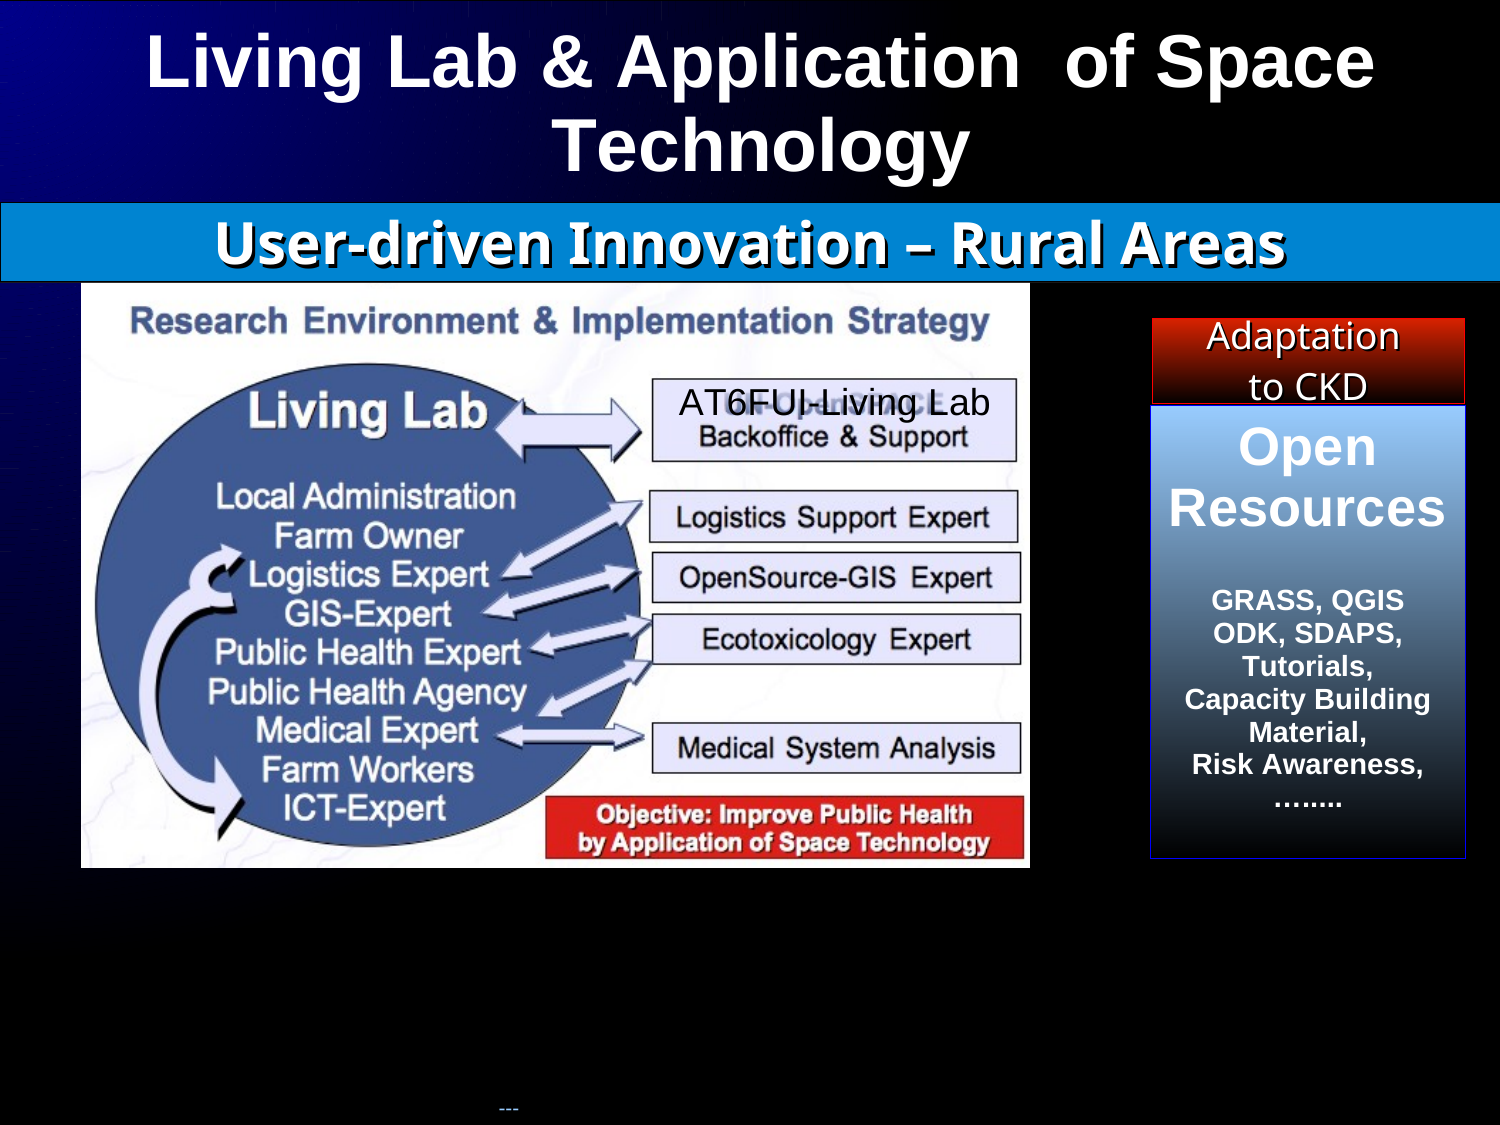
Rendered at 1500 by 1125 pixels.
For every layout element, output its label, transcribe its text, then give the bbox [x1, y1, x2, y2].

text_box User-driven Innovation – Rural Areas [0, 202, 1500, 206]
text_box GPS-Location [623, 62, 662, 72]
text_box GPS-Location [434, 62, 468, 72]
list GPS-Pseudo Measurement [1157, 74, 1202, 84]
text_box Open Resources GRASS, QGIS ODK, SDAPS, Tutorials, Capacity Building Material, Risk Awareness, …..... [1150, 405, 1466, 415]
text_box Living Lab & Application of Space Technology [42, 19, 1481, 27]
text_box GPS-Location [543, 62, 574, 72]
text_box GPS-Location [1170, 62, 1202, 72]
text_box GPS-Location [1337, 62, 1373, 72]
picture [81, 283, 1030, 868]
list GPS-Pseudo Measurement [543, 74, 592, 84]
text_box GPS-Location [1253, 62, 1287, 72]
text_box GPS-Location [846, 62, 880, 72]
